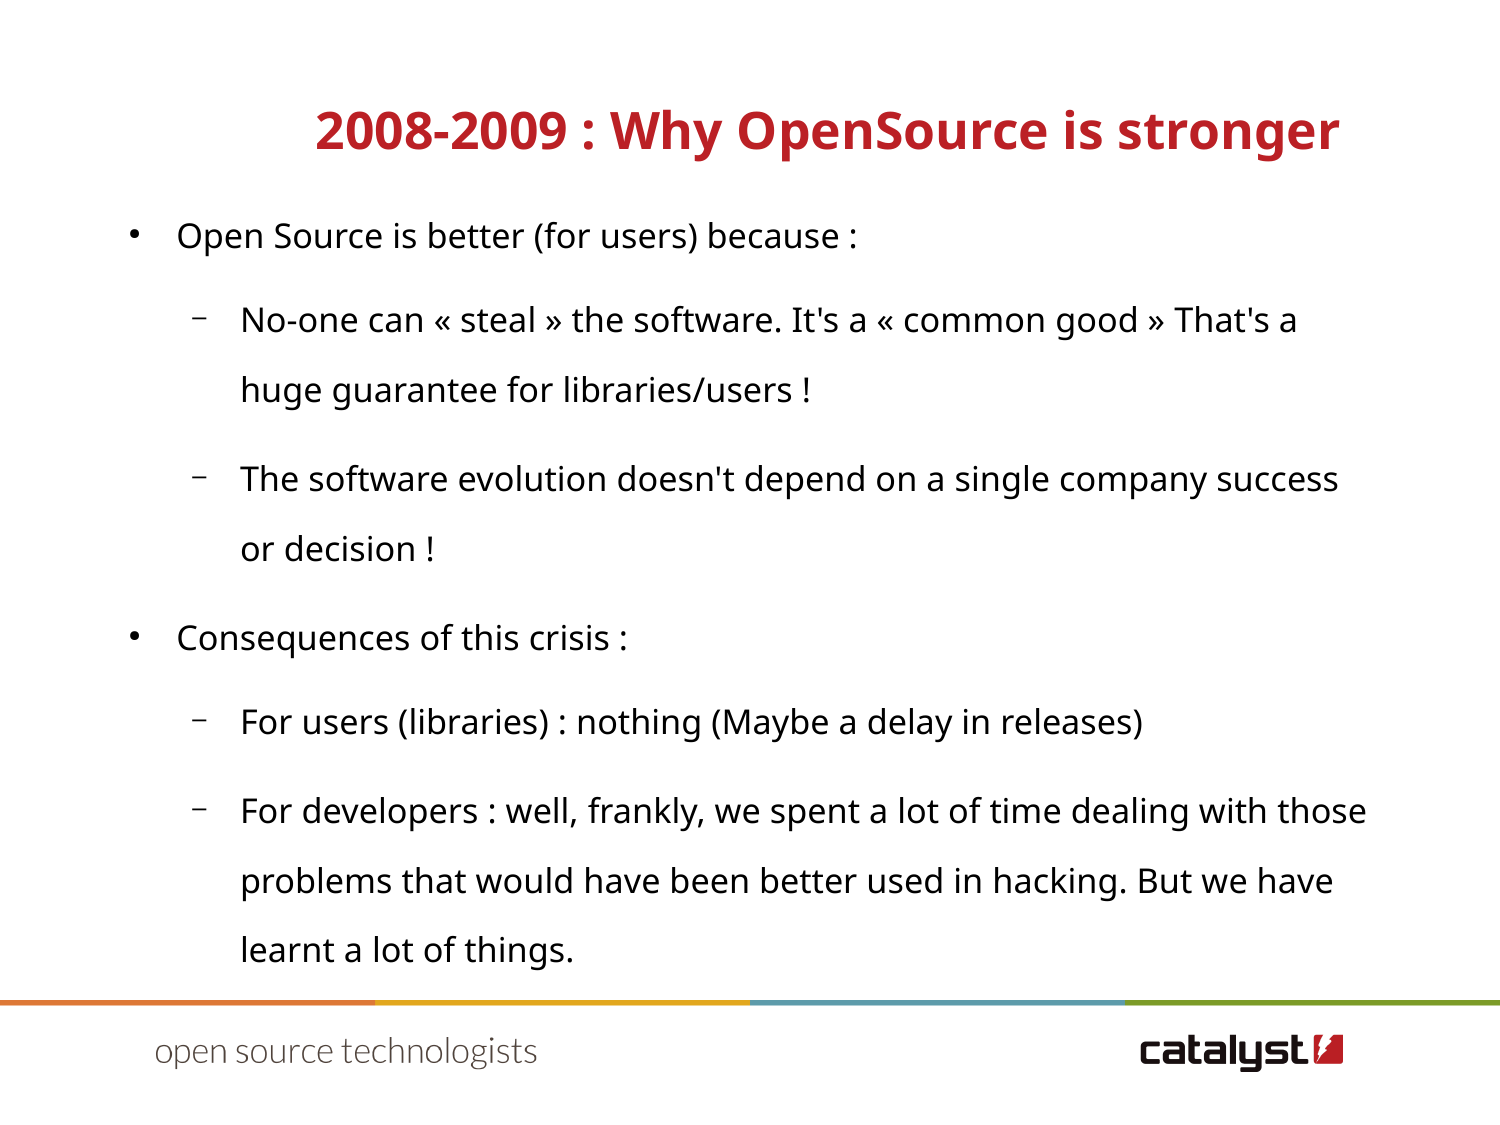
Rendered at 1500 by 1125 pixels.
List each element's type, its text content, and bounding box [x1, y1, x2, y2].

list Open Source is better (for users) because : No-one can « steal » the software. It's a « common good » That's a huge guarantee for libraries/users ! The software evolution doesn't depend on a single company success or decision ! Consequences of this crisis : For users (libraries) : nothing (Maybe a delay in releases) For developers : well, frankly, we spent a lot of time dealing with those problems that would have been better used in hacking. But we have learnt a lot of things. [112, 188, 1377, 976]
title 2008-2009 : Why OpenSource is stronger [315, 0, 1463, 260]
picture [0, 1000, 1500, 1072]
